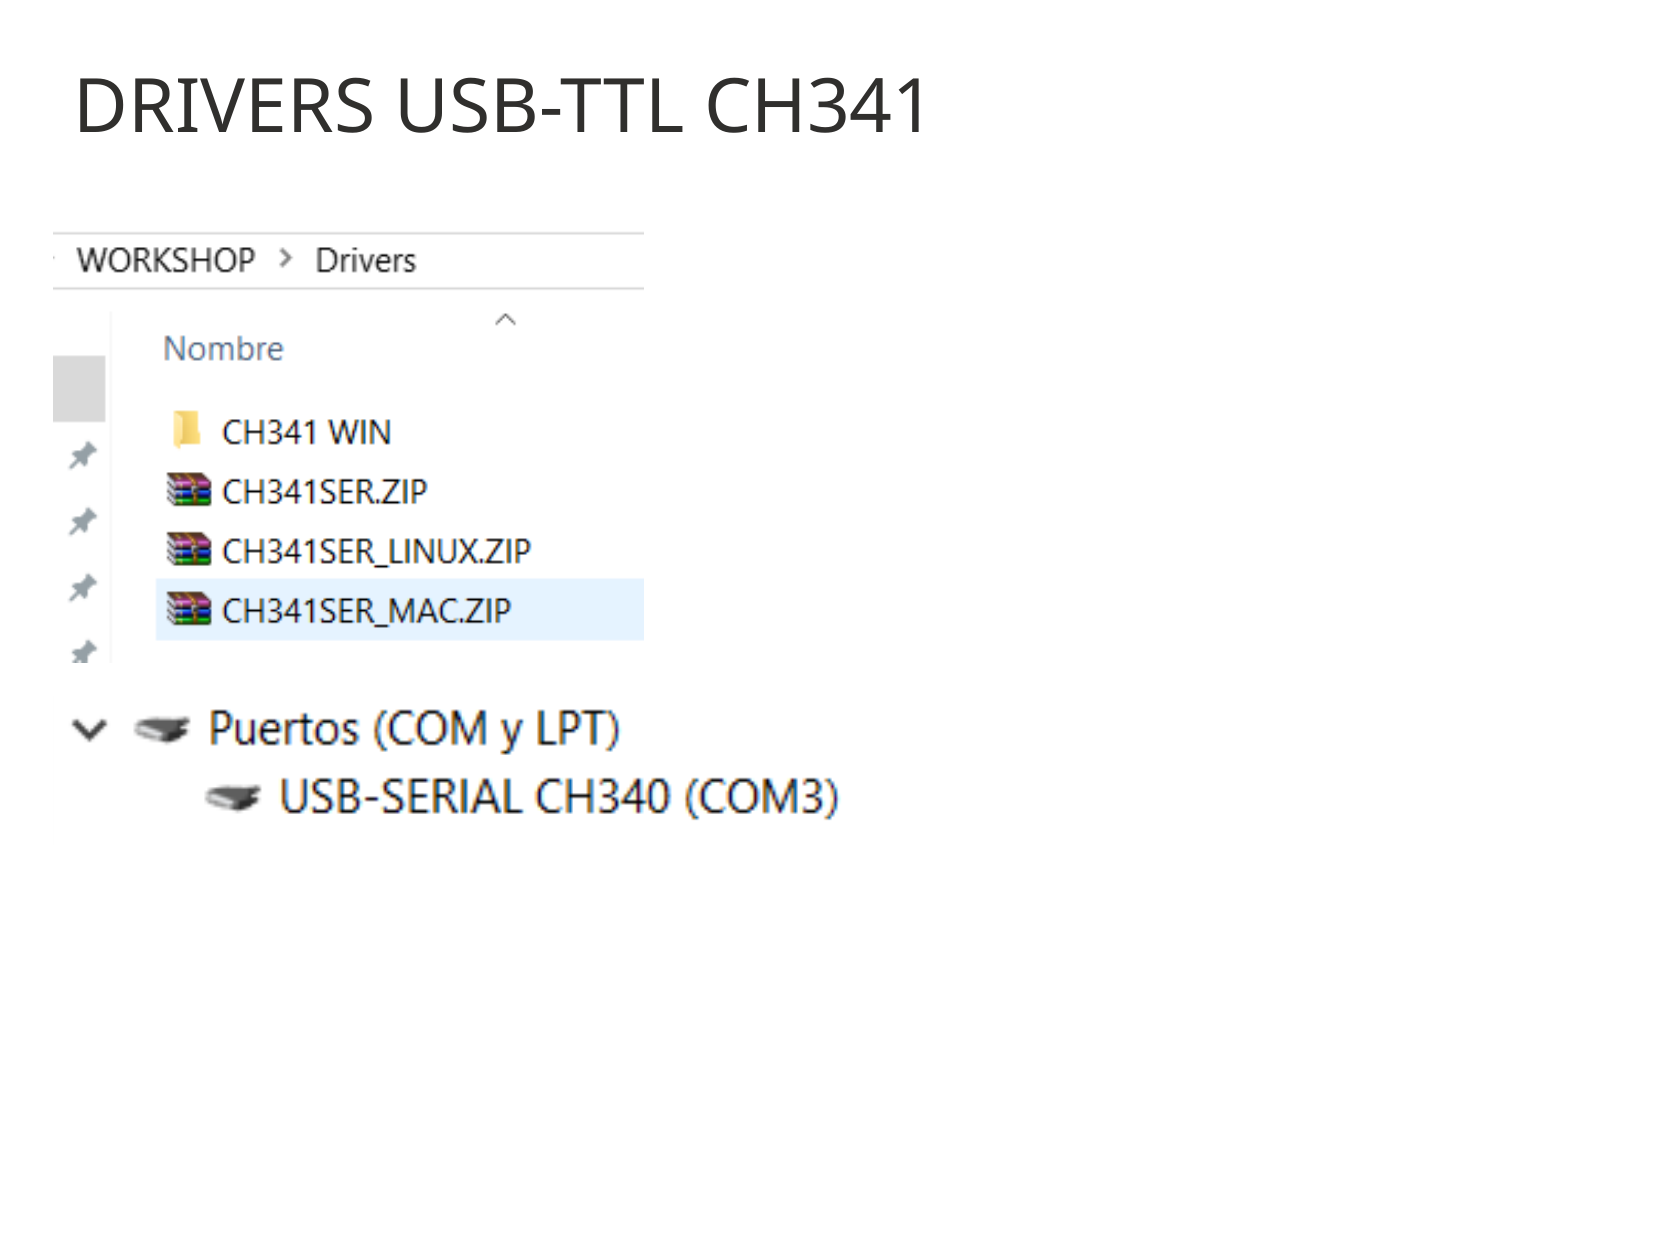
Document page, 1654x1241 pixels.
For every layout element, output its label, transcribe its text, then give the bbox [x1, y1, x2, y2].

picture [52, 696, 872, 845]
text_box DRIVERS USB-TTL CH341 [59, 45, 1501, 166]
picture [53, 224, 644, 663]
